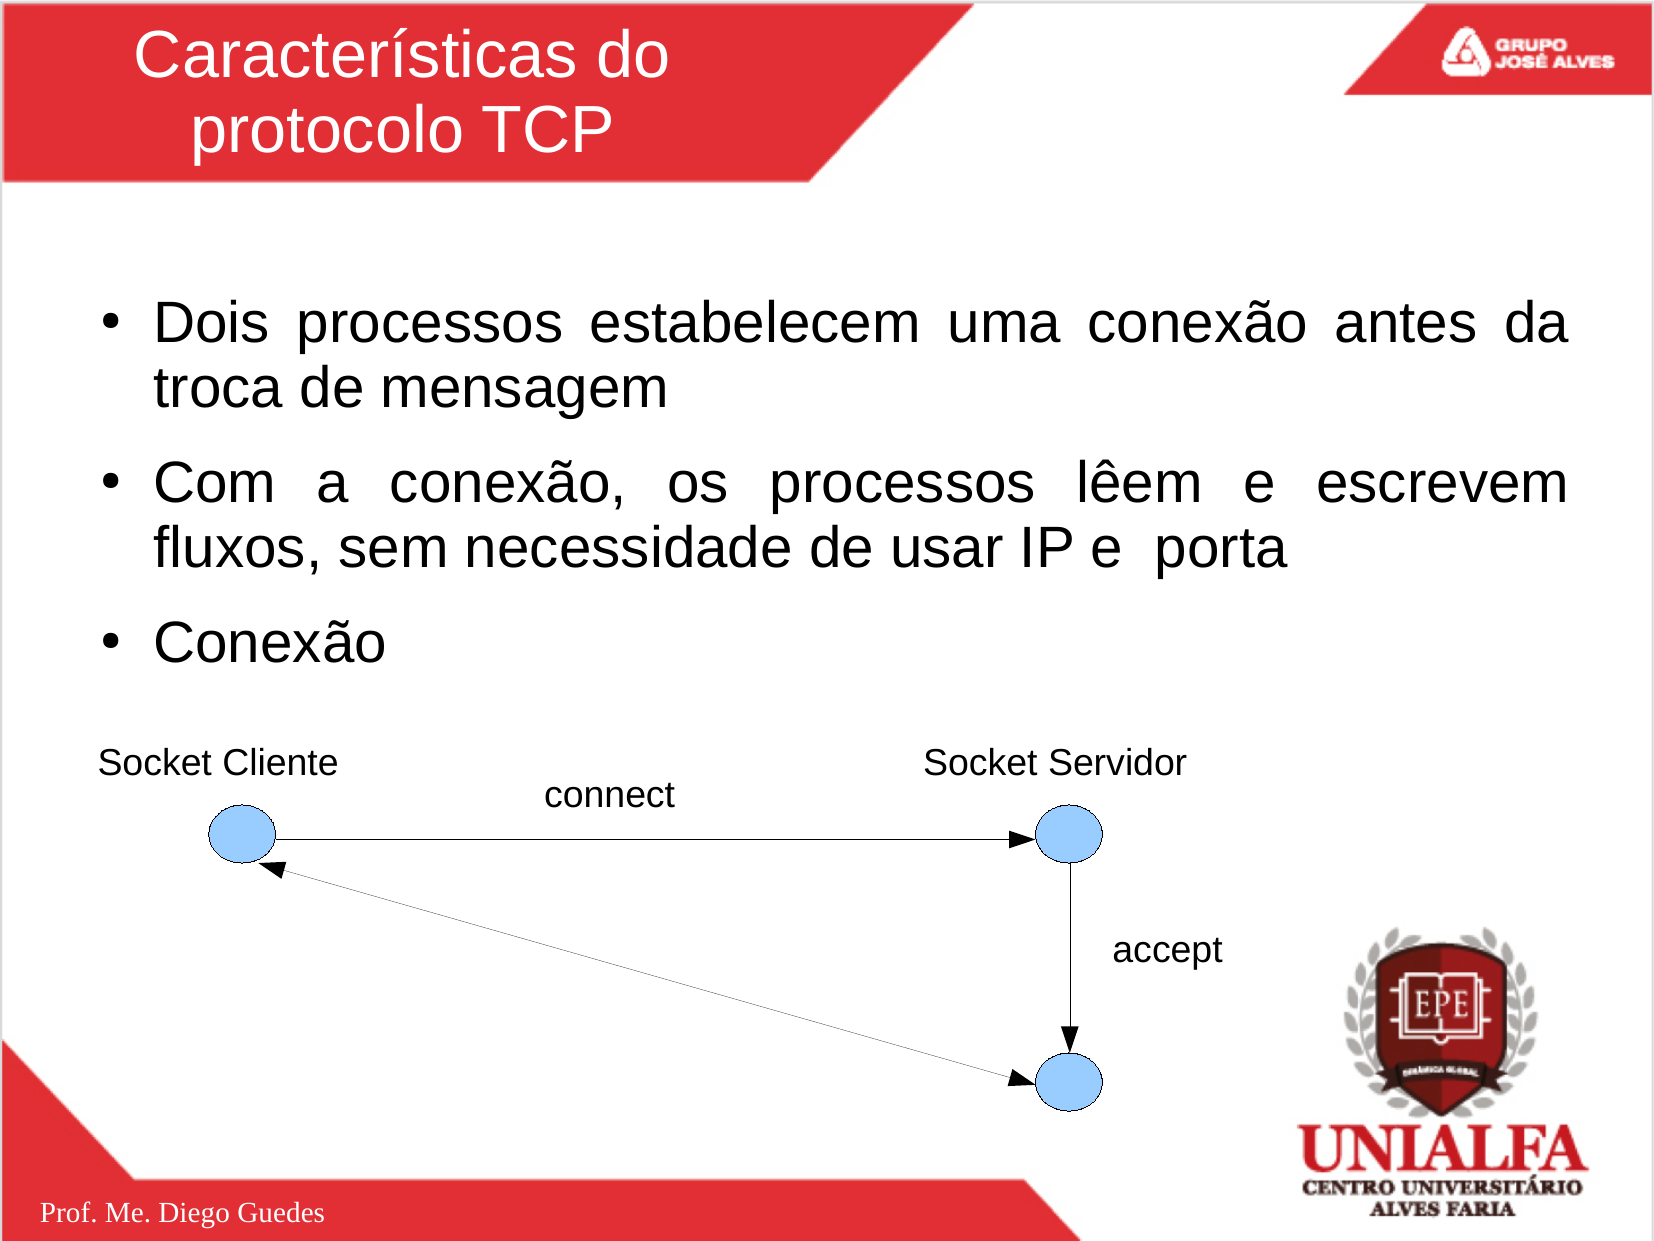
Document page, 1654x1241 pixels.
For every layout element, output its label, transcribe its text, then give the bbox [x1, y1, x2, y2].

title Características do protocolo TCP [6, 11, 799, 174]
text_box [208, 804, 276, 864]
text_box [1035, 804, 1103, 864]
text_box accept [1097, 921, 1262, 979]
text_box [1035, 1052, 1103, 1112]
list Dois processos estabelecem uma conexão antes da troca de mensagem Com a conexão, os processos lêem e escrevem fluxos, sem necessidade de usar IP e porta Conexão [82, 290, 1571, 1010]
text_box Socket Servidor [908, 733, 1217, 791]
picture [0, 0, 1654, 1241]
text_box Socket Cliente [82, 733, 421, 791]
text_box connect [529, 766, 713, 824]
